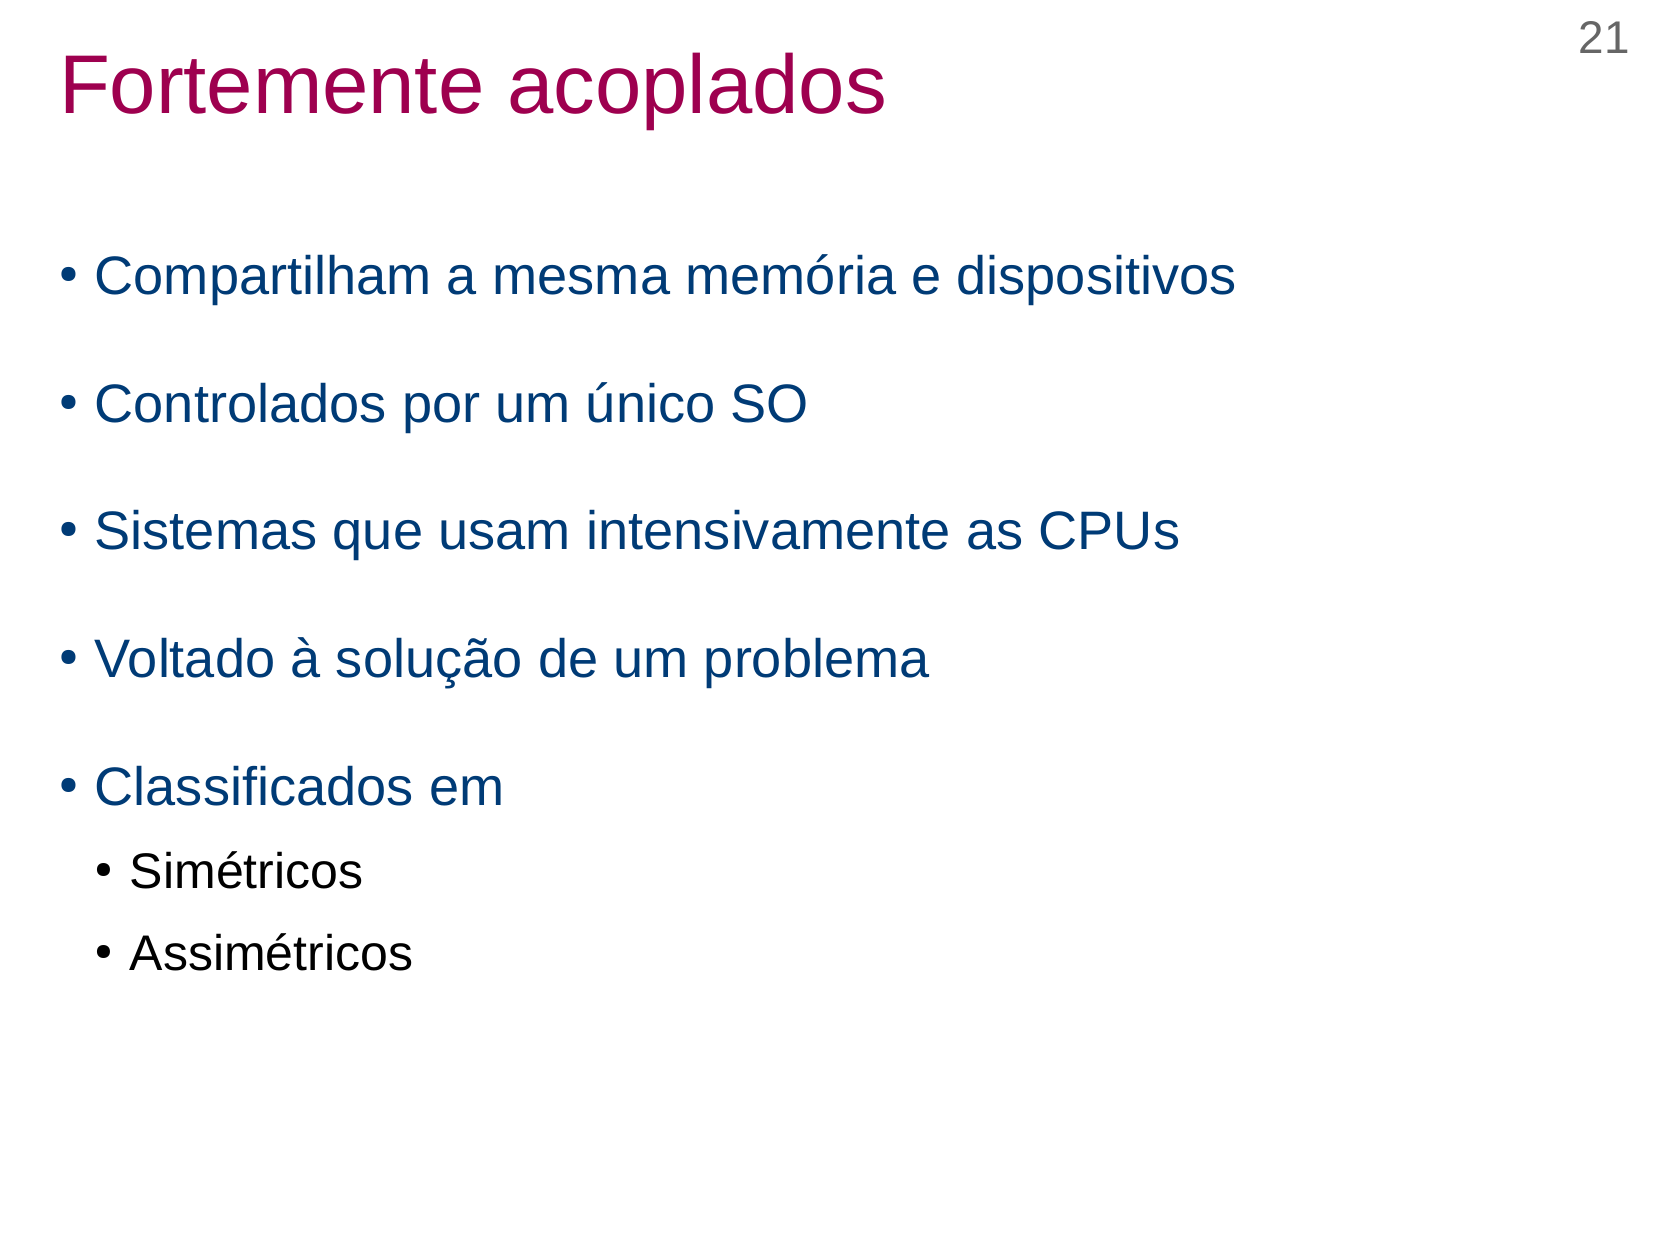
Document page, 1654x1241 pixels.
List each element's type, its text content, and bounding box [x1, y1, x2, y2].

list Compartilham a mesma memória e dispositivos Controlados por um único SO Sistemas que usam intensivamente as CPUs Voltado à solução de um problema Classificados em Simétricos Assimétricos [59, 236, 1595, 1211]
title Fortemente acoplados [59, 29, 1595, 148]
